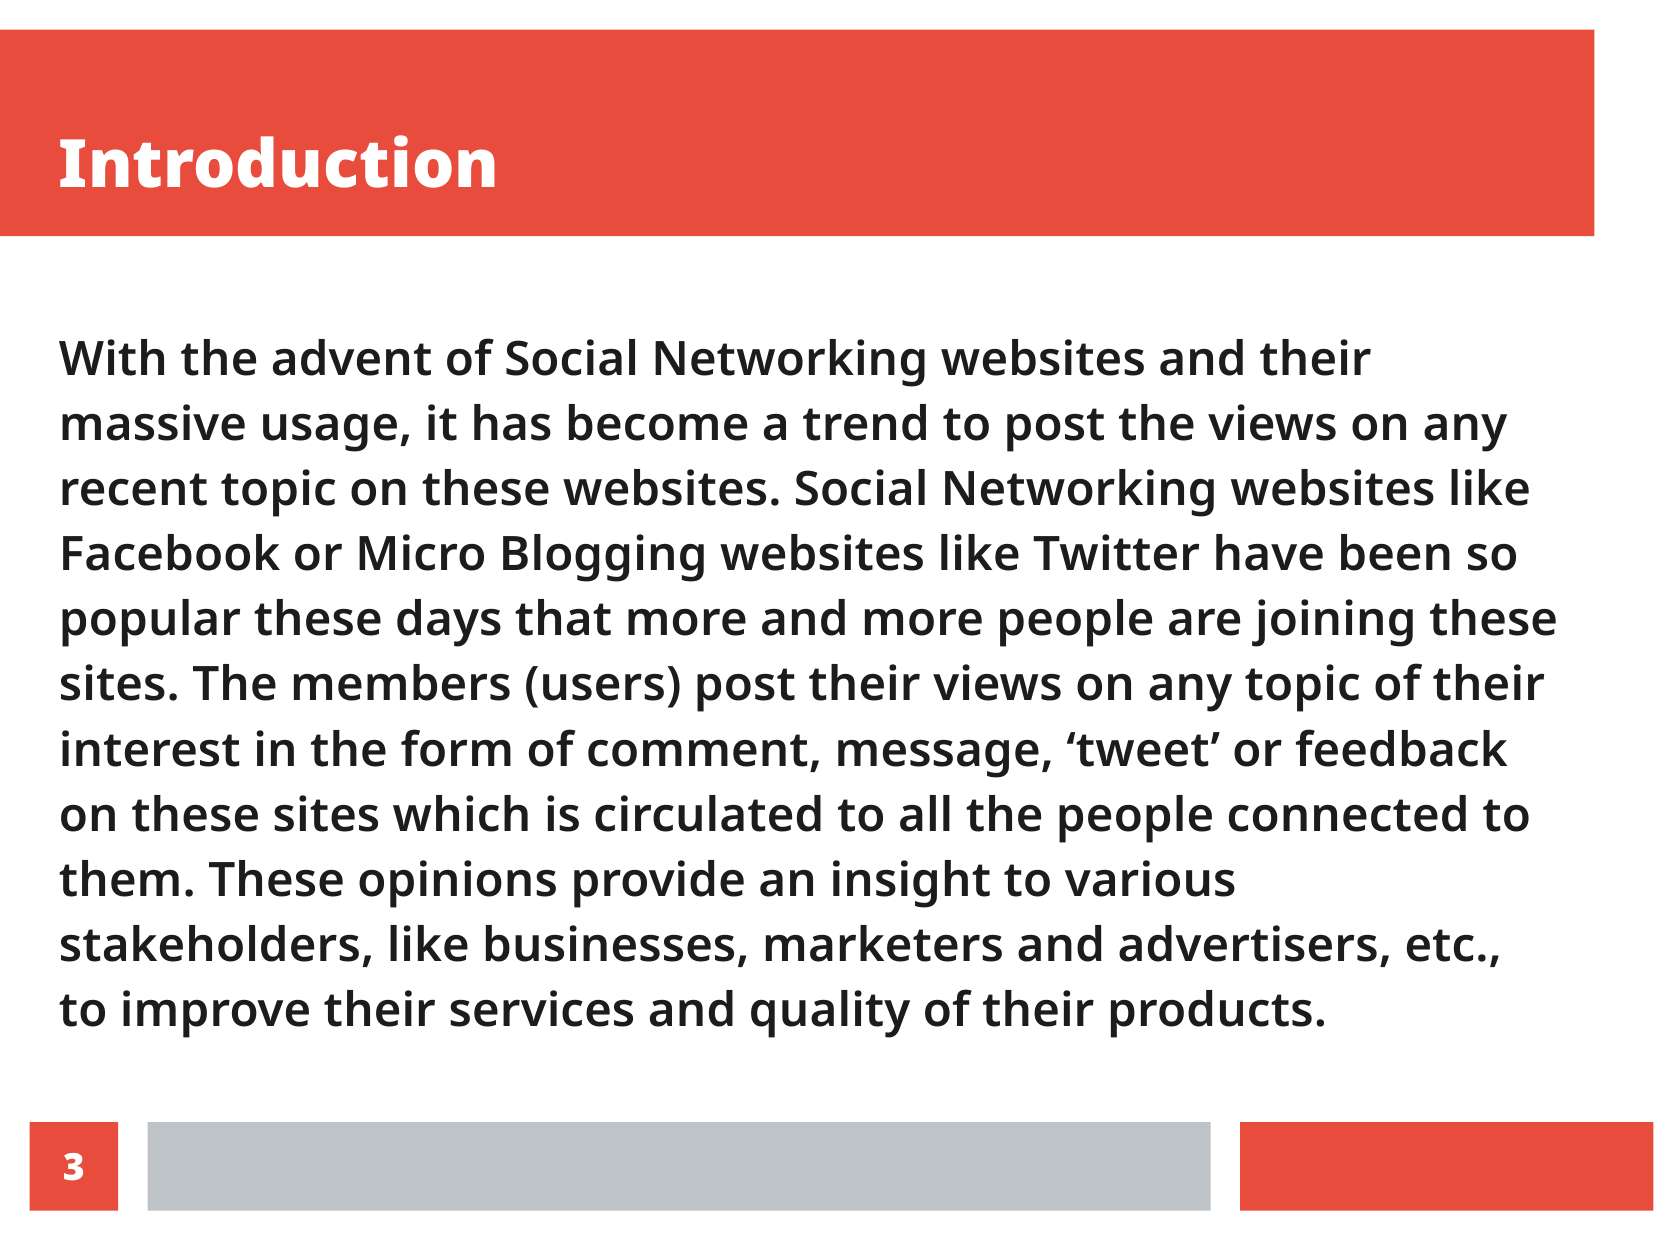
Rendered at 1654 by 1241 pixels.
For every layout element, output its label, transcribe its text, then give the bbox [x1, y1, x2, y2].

list With the advent of Social Networking websites and their massive usage, it has become a trend to post the views on any recent topic on these websites. Social Networking websites like Facebook or Micro Blogging websites like Twitter have been so popular these days that more and more people are joining these sites. The members (users) post their views on any topic of their interest in the form of comment, message, ‘tweet’ or feedback on these sites which is circulated to all the people connected to them. These opinions provide an insight to various stakeholders, like businesses, marketers and advertisers, etc., to improve their services and quality of their products. [59, 324, 1565, 1093]
title Introduction [59, 59, 1595, 207]
